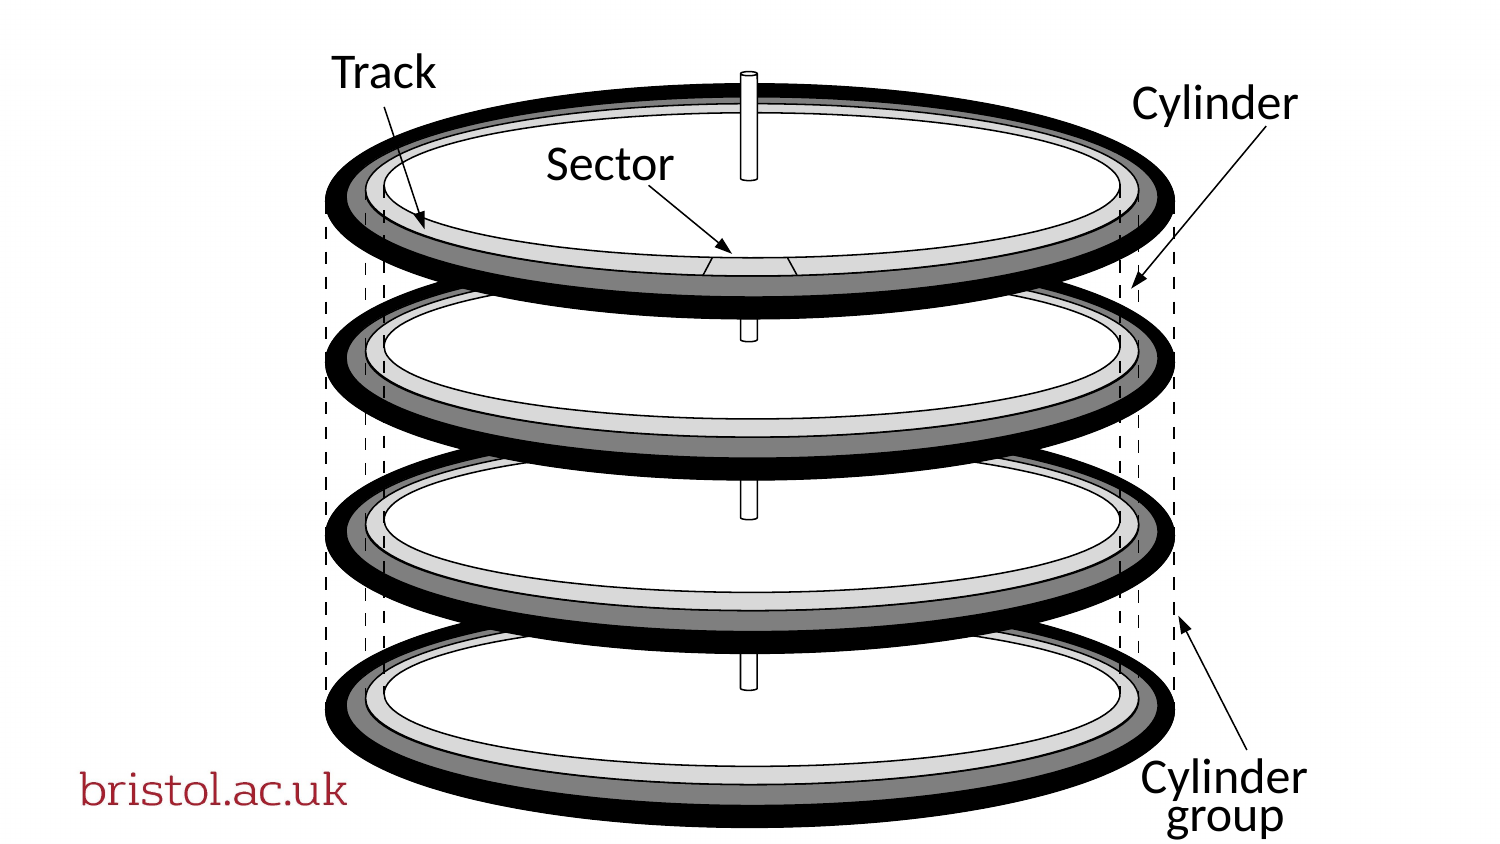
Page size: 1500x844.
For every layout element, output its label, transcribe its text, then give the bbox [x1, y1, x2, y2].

text_box Cylinder [1114, 735, 1334, 812]
text_box group [1115, 773, 1335, 844]
text_box Track [274, 31, 494, 107]
text_box Cylinder [1106, 62, 1326, 138]
text_box [325, 71, 1175, 828]
text_box Sector [501, 123, 721, 199]
